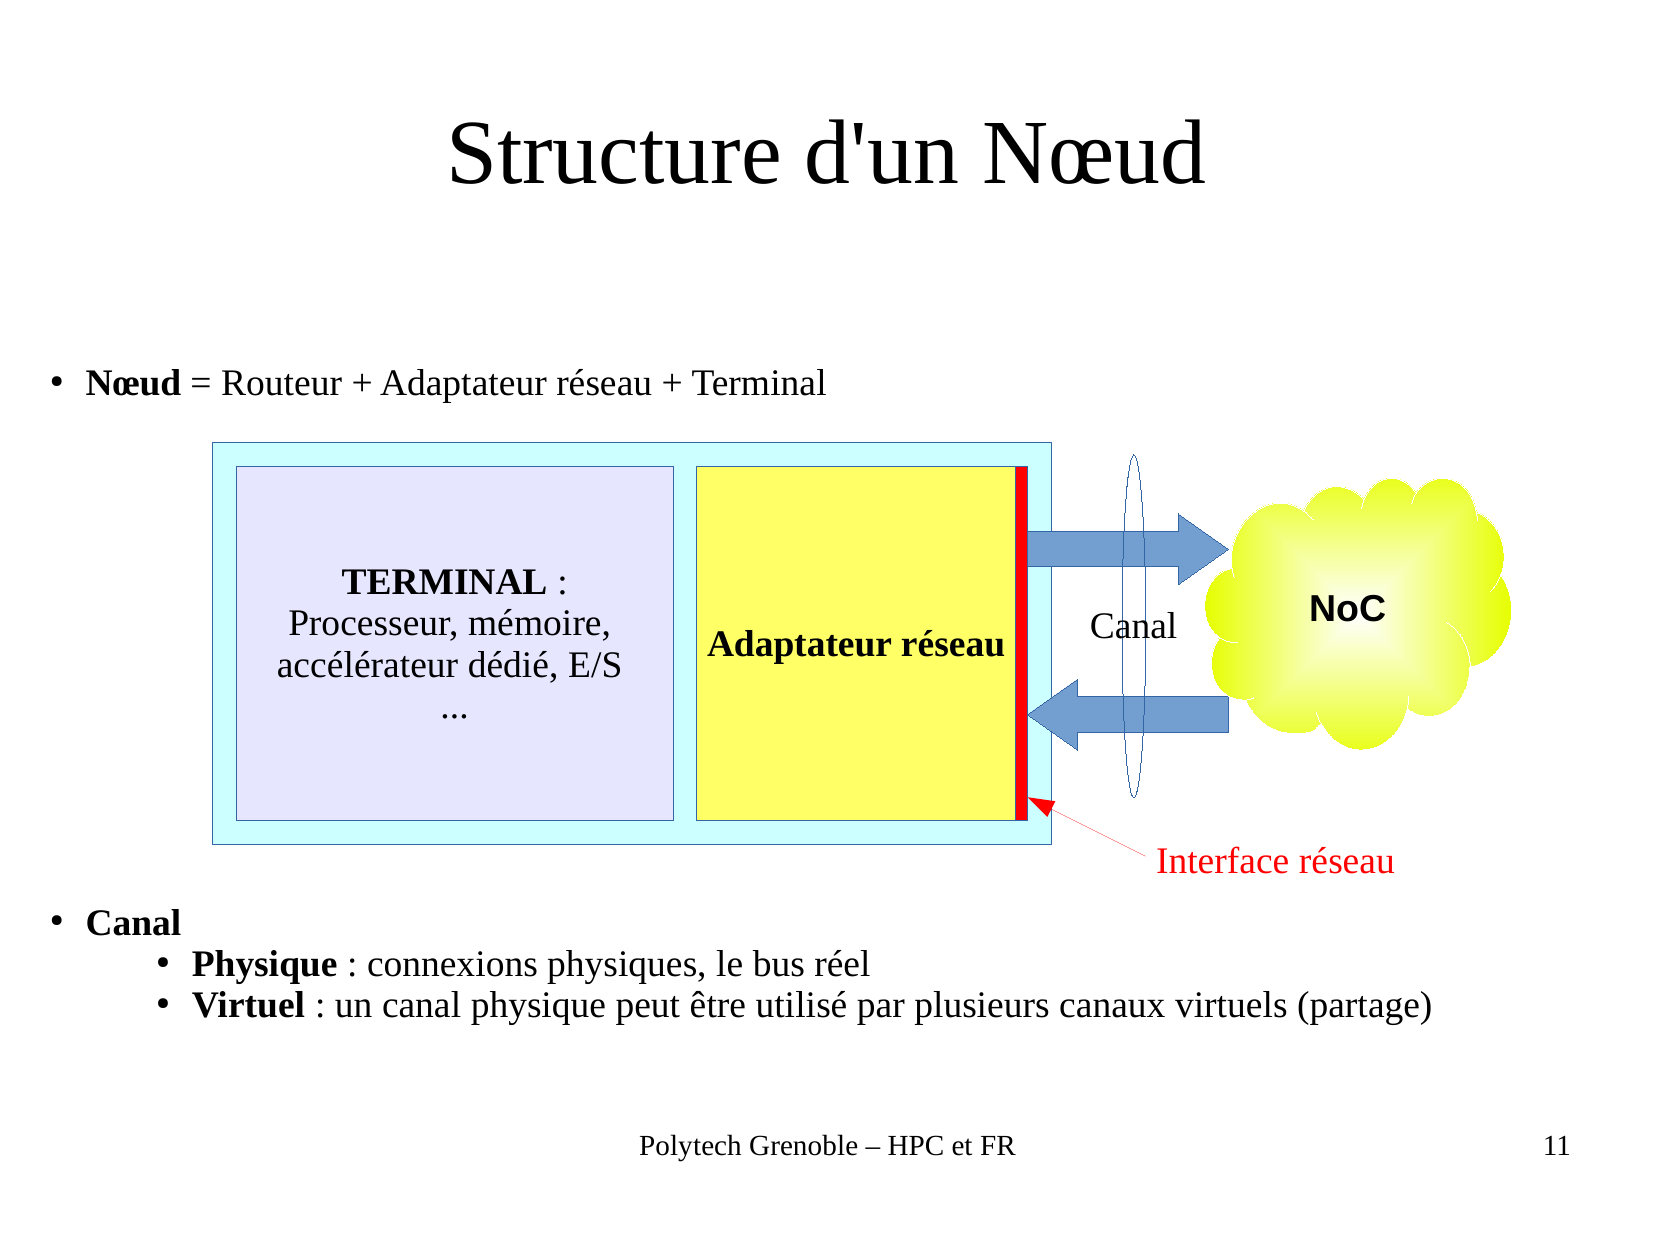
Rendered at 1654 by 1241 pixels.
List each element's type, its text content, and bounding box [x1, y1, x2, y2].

text_box TERMINAL : Processeur, mémoire, accélérateur dédié, E/S ... [236, 466, 674, 821]
text_box Nœud = Routeur + Adaptateur réseau + Terminal Canal Physique : connexions physiques, le bus réel Virtuel : un canal physique peut être utilisé par plusieurs canaux virtuels (partage) [35, 354, 1630, 1075]
text_box Interface réseau [1110, 832, 1441, 890]
text_box Canal [1122, 454, 1146, 798]
title Structure d'un Nœud [82, 49, 1571, 257]
text_box NoC [1204, 478, 1512, 751]
text_box Adaptateur réseau [696, 466, 1015, 821]
text_box [1144, 696, 1229, 733]
text_box [1144, 513, 1229, 585]
text_box [212, 442, 1124, 845]
